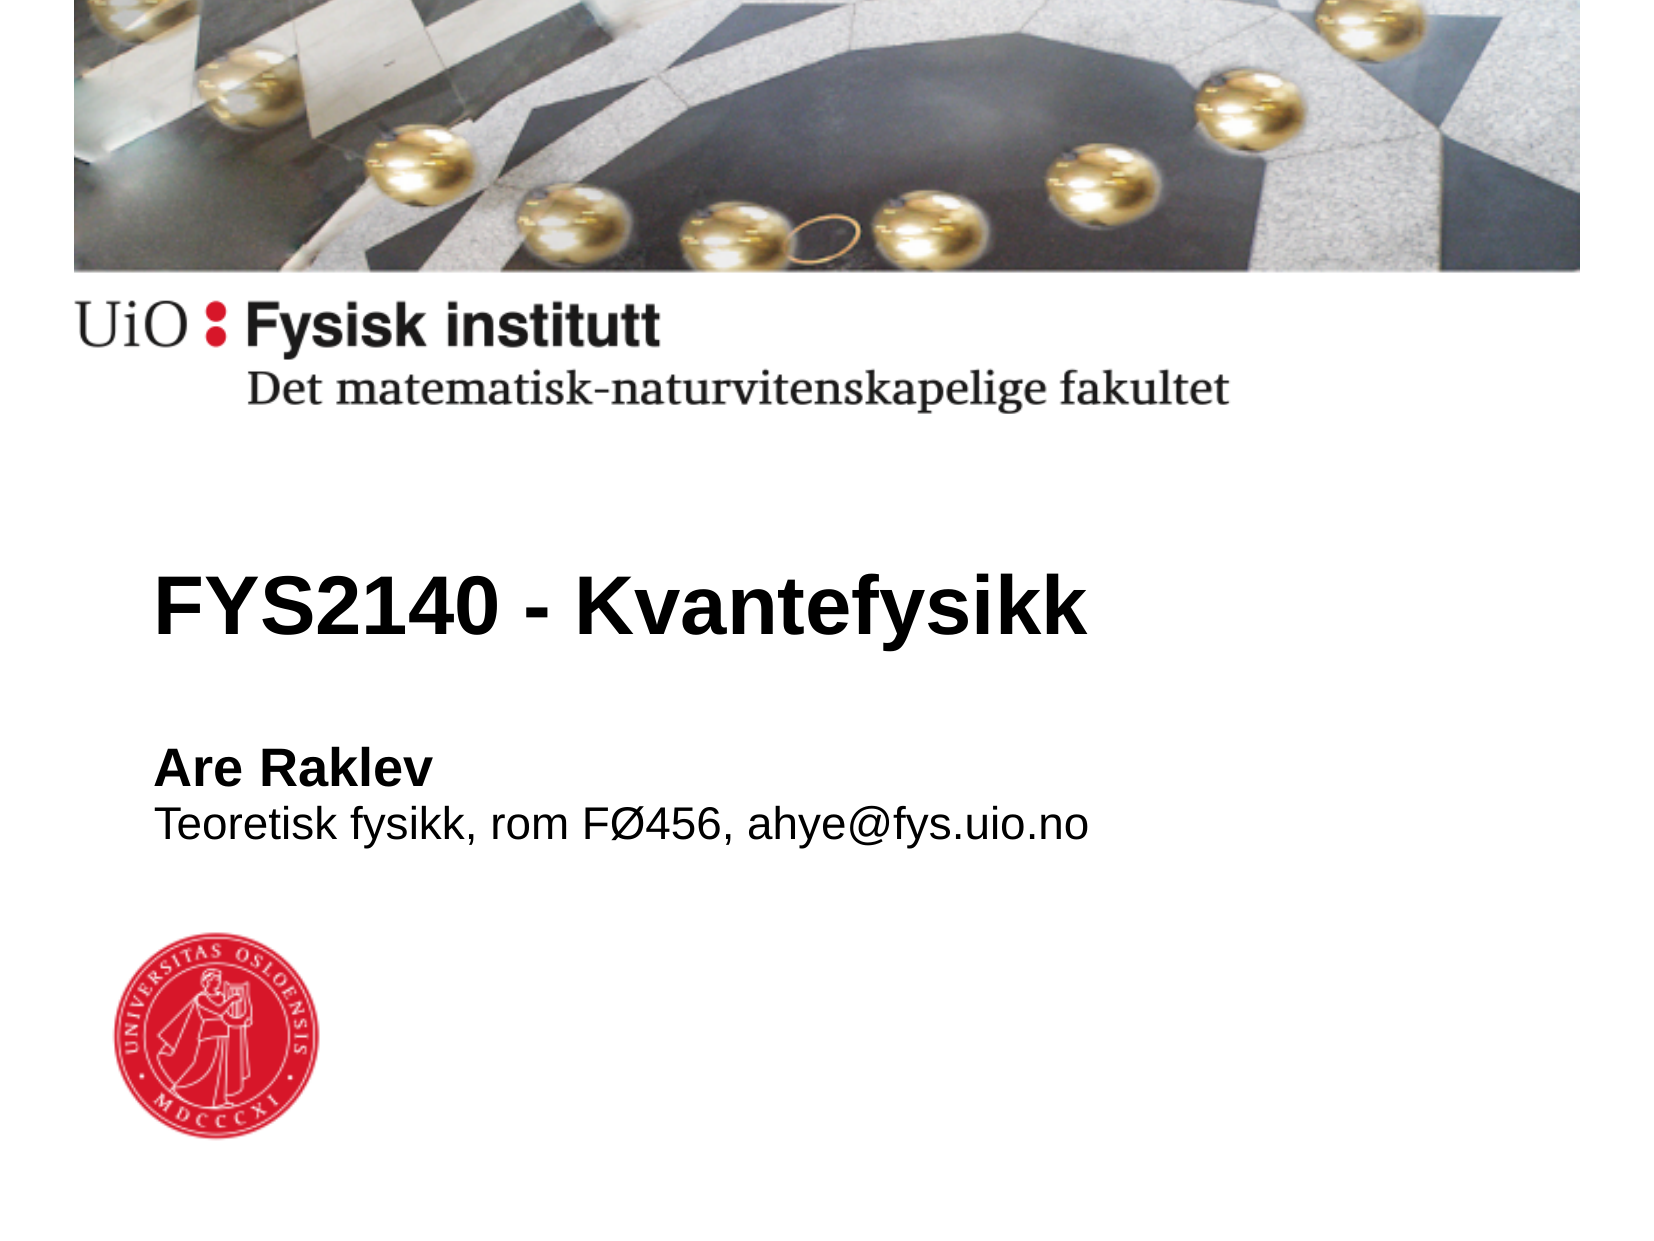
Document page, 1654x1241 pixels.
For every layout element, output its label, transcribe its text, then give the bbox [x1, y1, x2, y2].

picture [109, 927, 326, 1147]
picture [72, 292, 1238, 420]
subtitle FYS2140 - Kvantefysikk [153, 545, 1418, 666]
picture [74, 0, 1580, 280]
title Are Raklev Teoretisk fysikk, rom FØ456, ahye@fys.uio.no [153, 725, 1500, 862]
